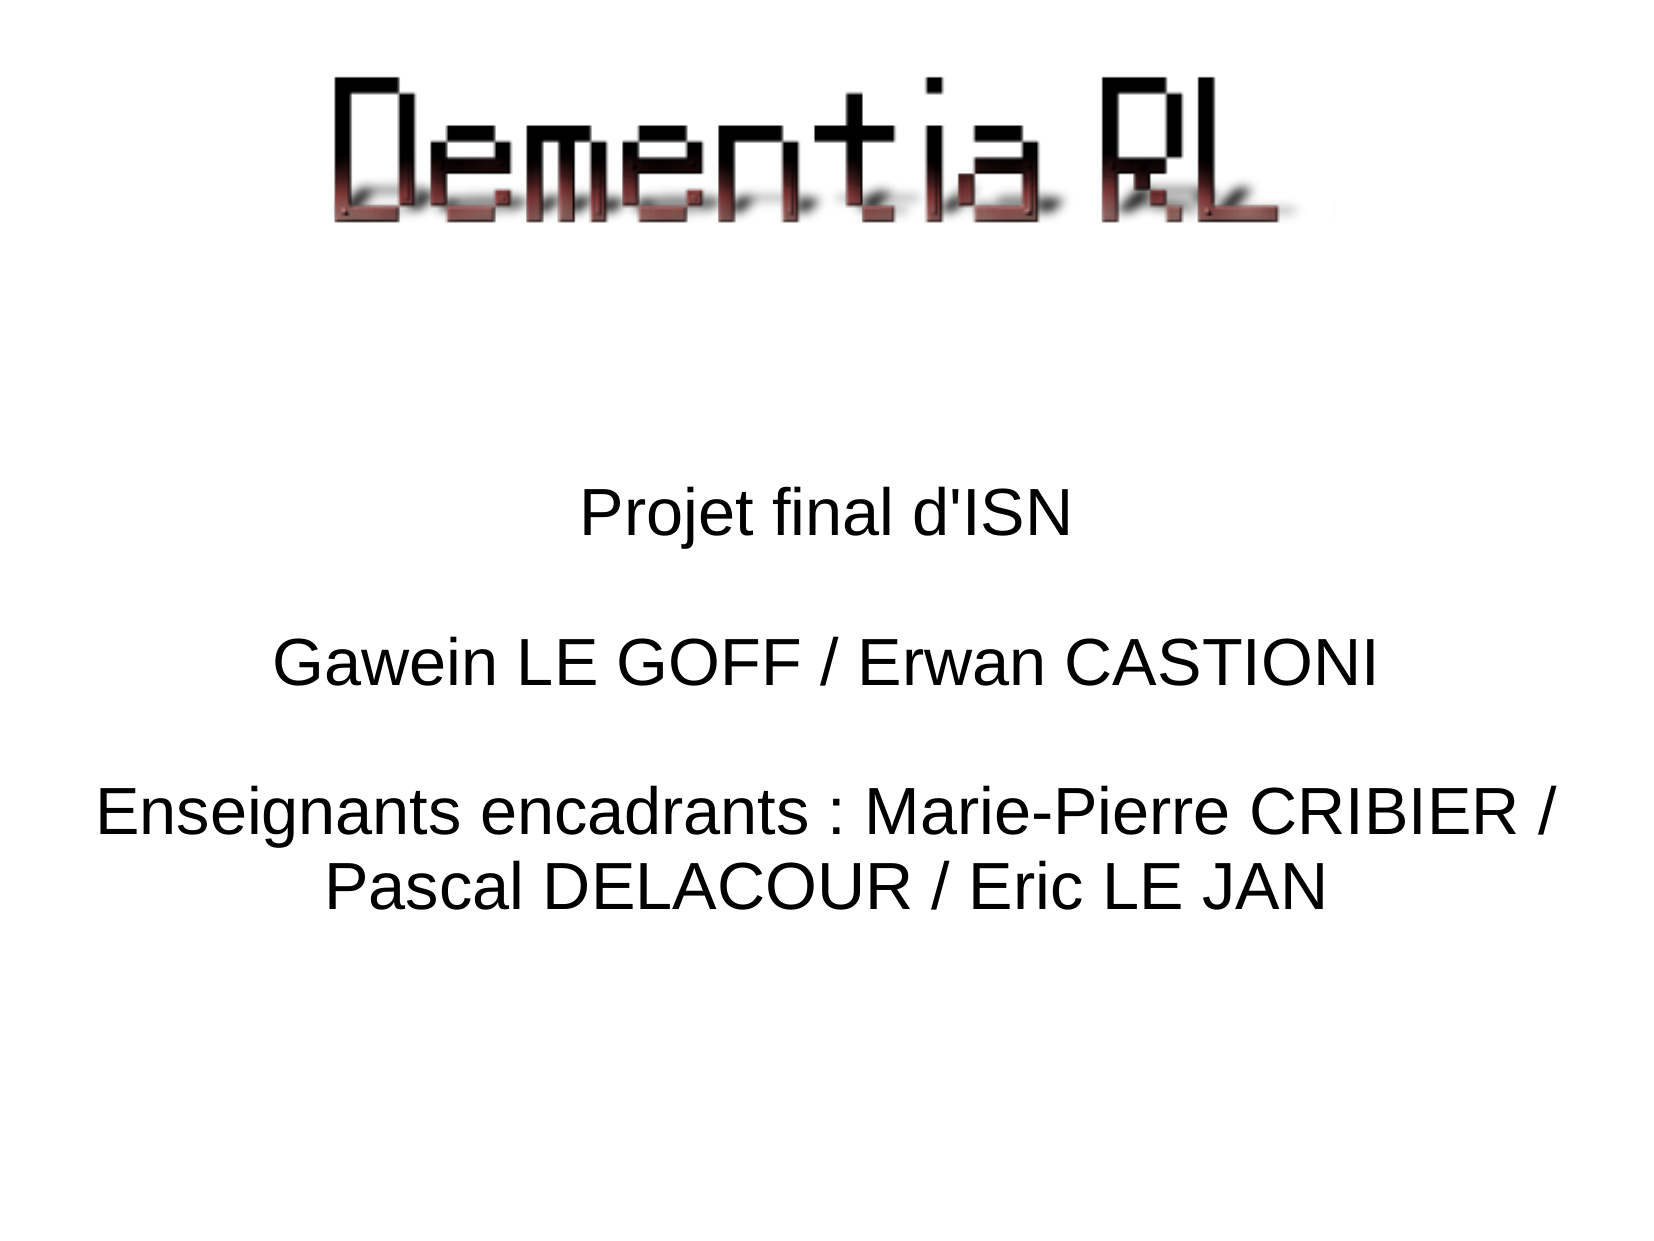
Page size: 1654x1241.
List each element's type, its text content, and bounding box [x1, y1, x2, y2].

subtitle Projet final d'ISN Gawein LE GOFF / Erwan CASTIONI Enseignants encadrants : Marie-Pierre CRIBIER / Pascal DELACOUR / Eric LE JAN [82, 290, 1571, 1109]
title [318, 52, 1335, 260]
